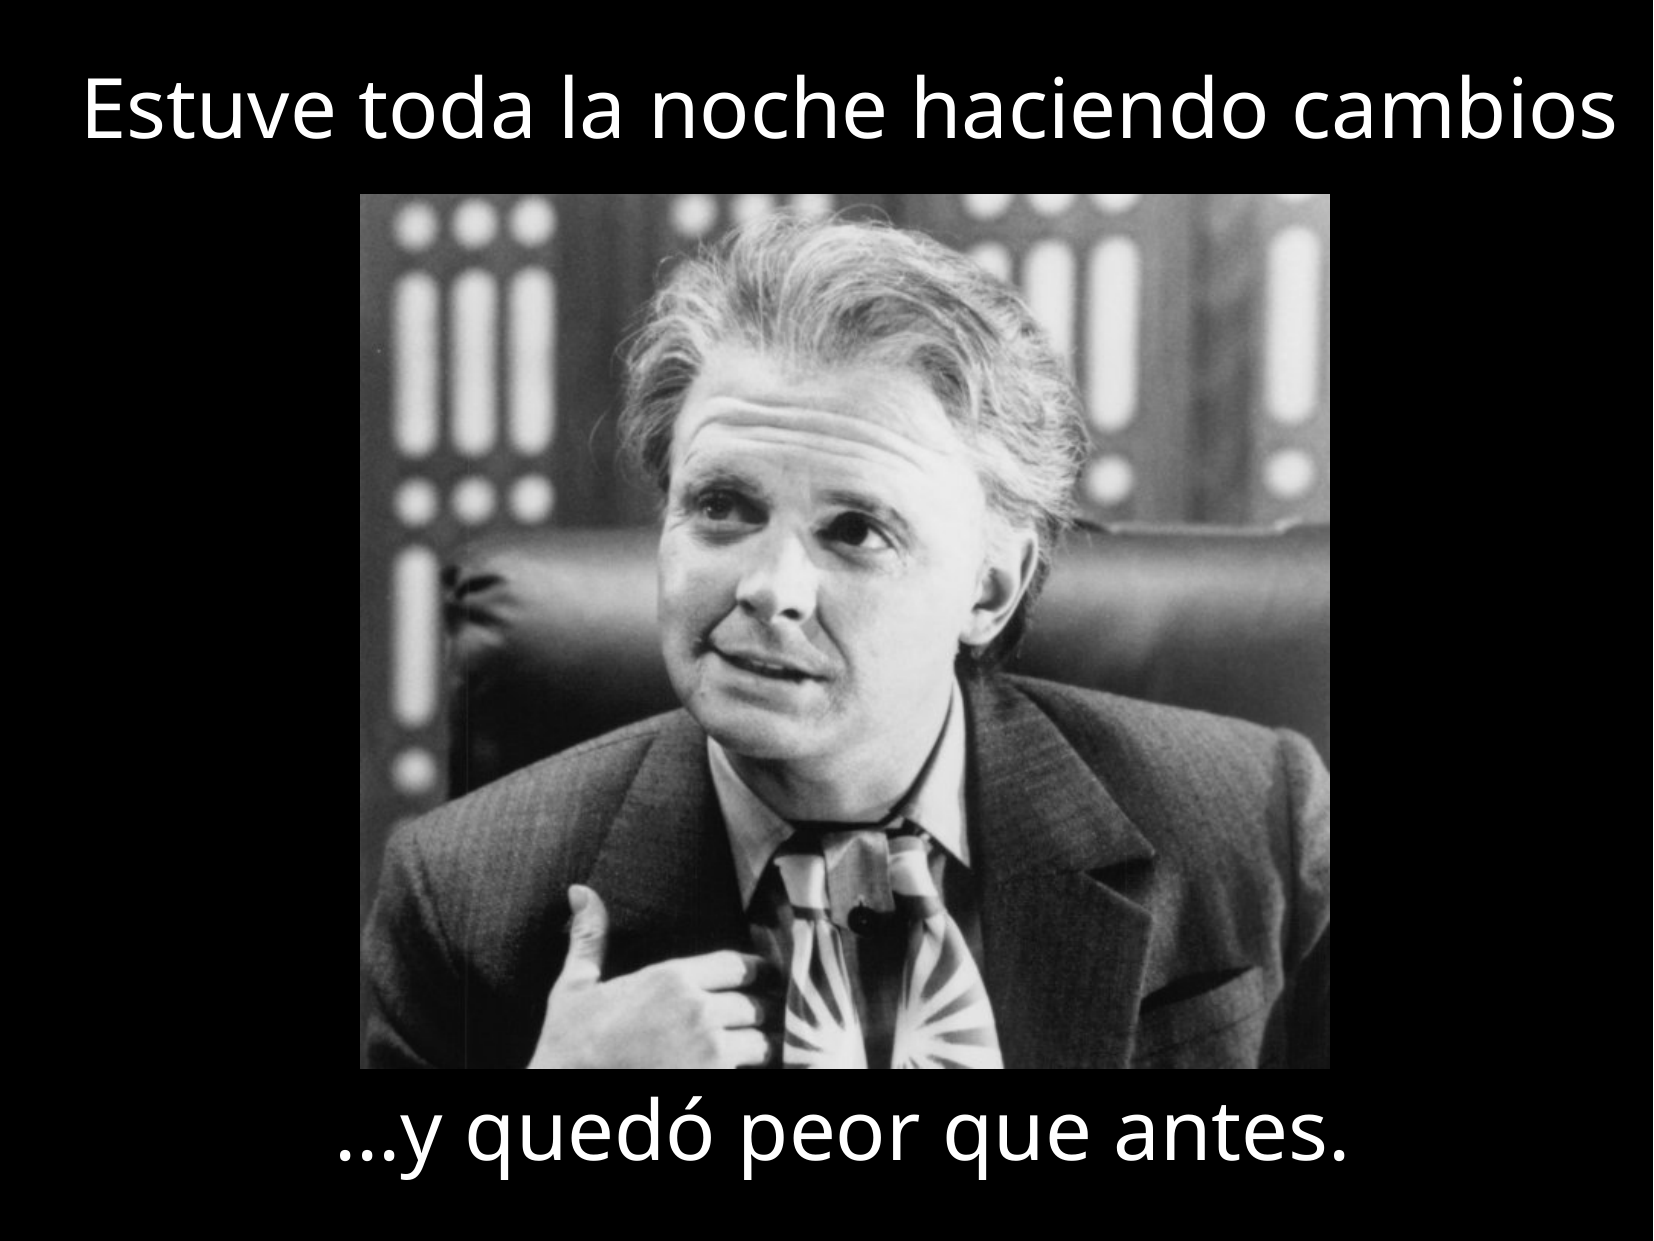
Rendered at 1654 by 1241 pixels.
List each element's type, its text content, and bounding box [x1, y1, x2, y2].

picture [360, 194, 1330, 1064]
text_box Estuve toda la noche haciendo cambios [30, 42, 1653, 166]
text_box ...y quedó peor que antes. [283, 1064, 1653, 1187]
